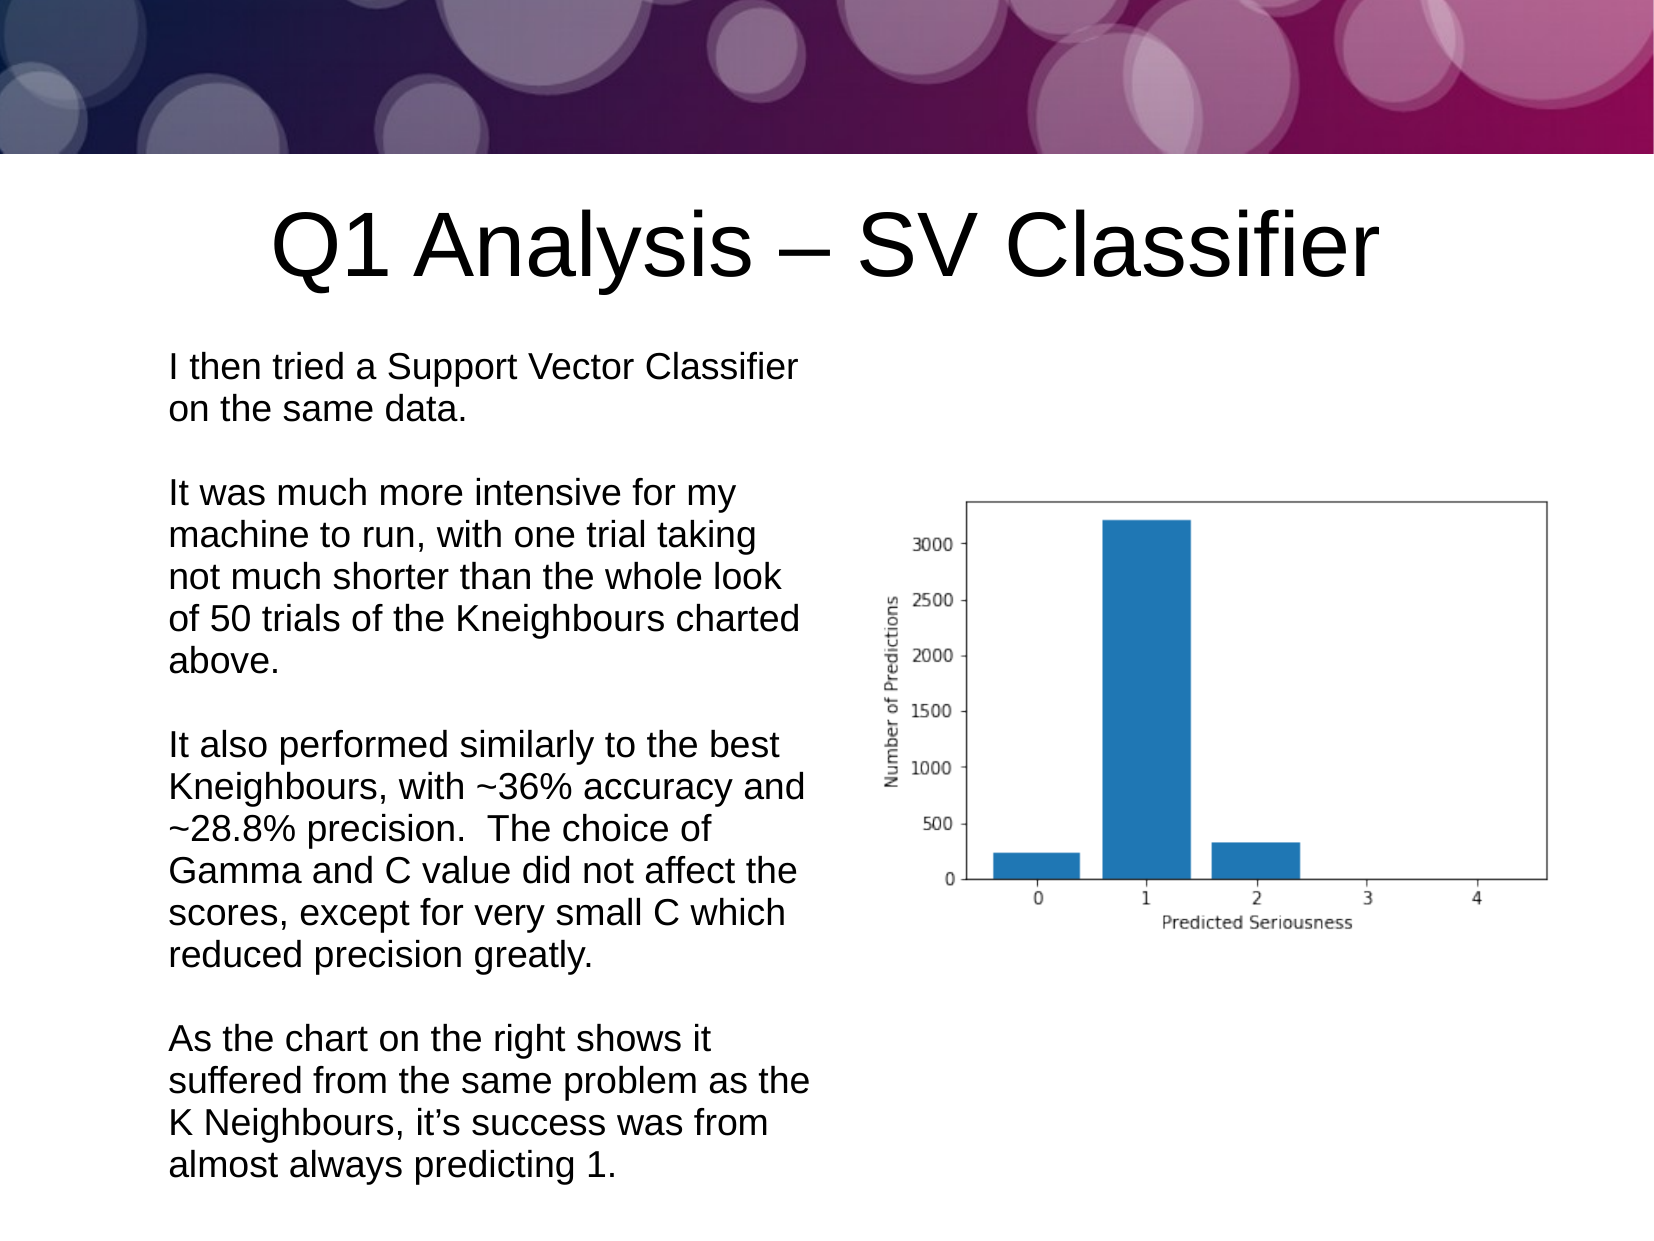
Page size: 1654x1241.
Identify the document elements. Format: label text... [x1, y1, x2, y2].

text_box I then tried a Support Vector Classifier on the same data. It was much more intensive for my machine to run, with one trial taking not much shorter than the whole look of 50 trials of the Kneighbours charted above. It also performed similarly to the best Kneighbours, with ~36% accuracy and ~28.8% precision. The choice of Gamma and C value did not affect the scores, except for very small C which reduced precision greatly. As the chart on the right shows it suffered from the same problem as the K Neighbours, it’s success was from almost always predicting 1. [153, 338, 827, 1193]
picture [0, 0, 1654, 154]
picture [874, 484, 1564, 945]
title Q1 Analysis – SV Classifier [82, 159, 1571, 331]
